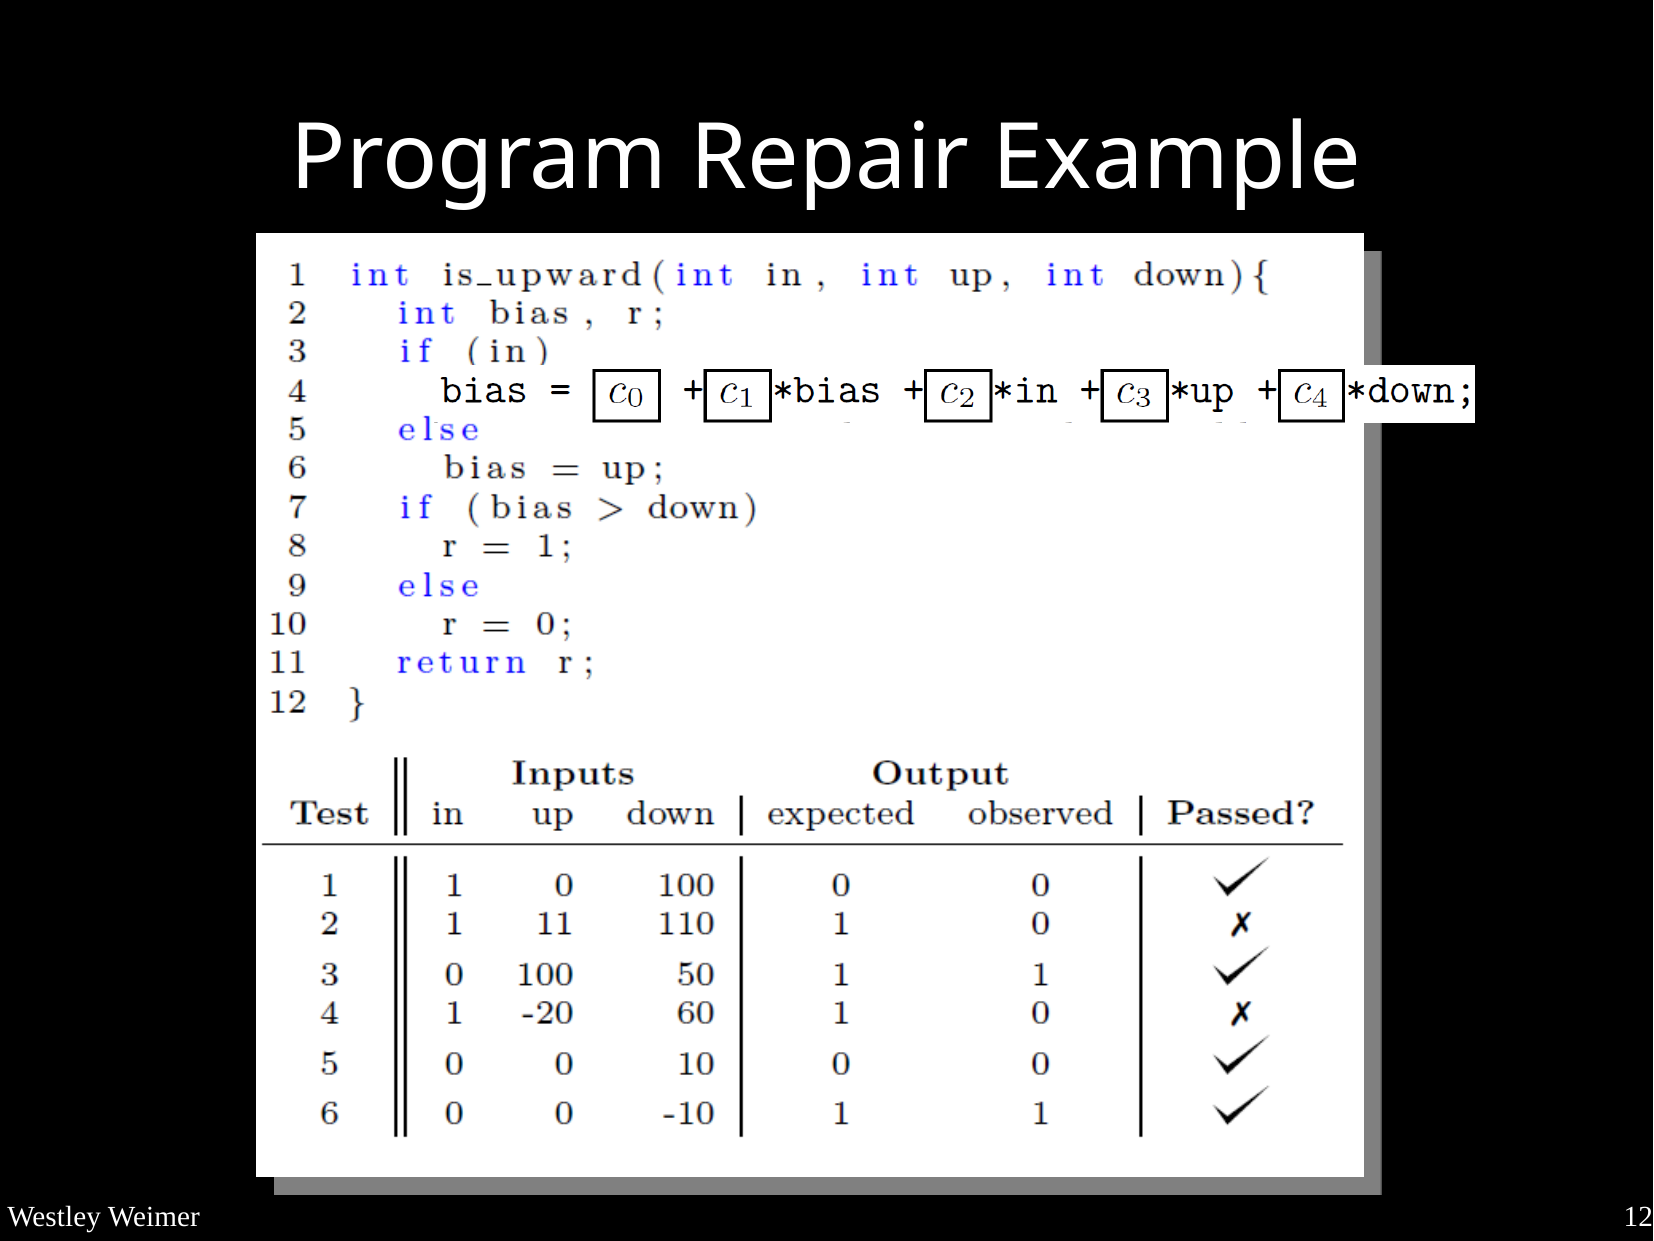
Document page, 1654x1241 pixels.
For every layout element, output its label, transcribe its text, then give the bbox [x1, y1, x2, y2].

picture [256, 233, 1475, 1177]
title Program Repair Example [82, 49, 1571, 257]
